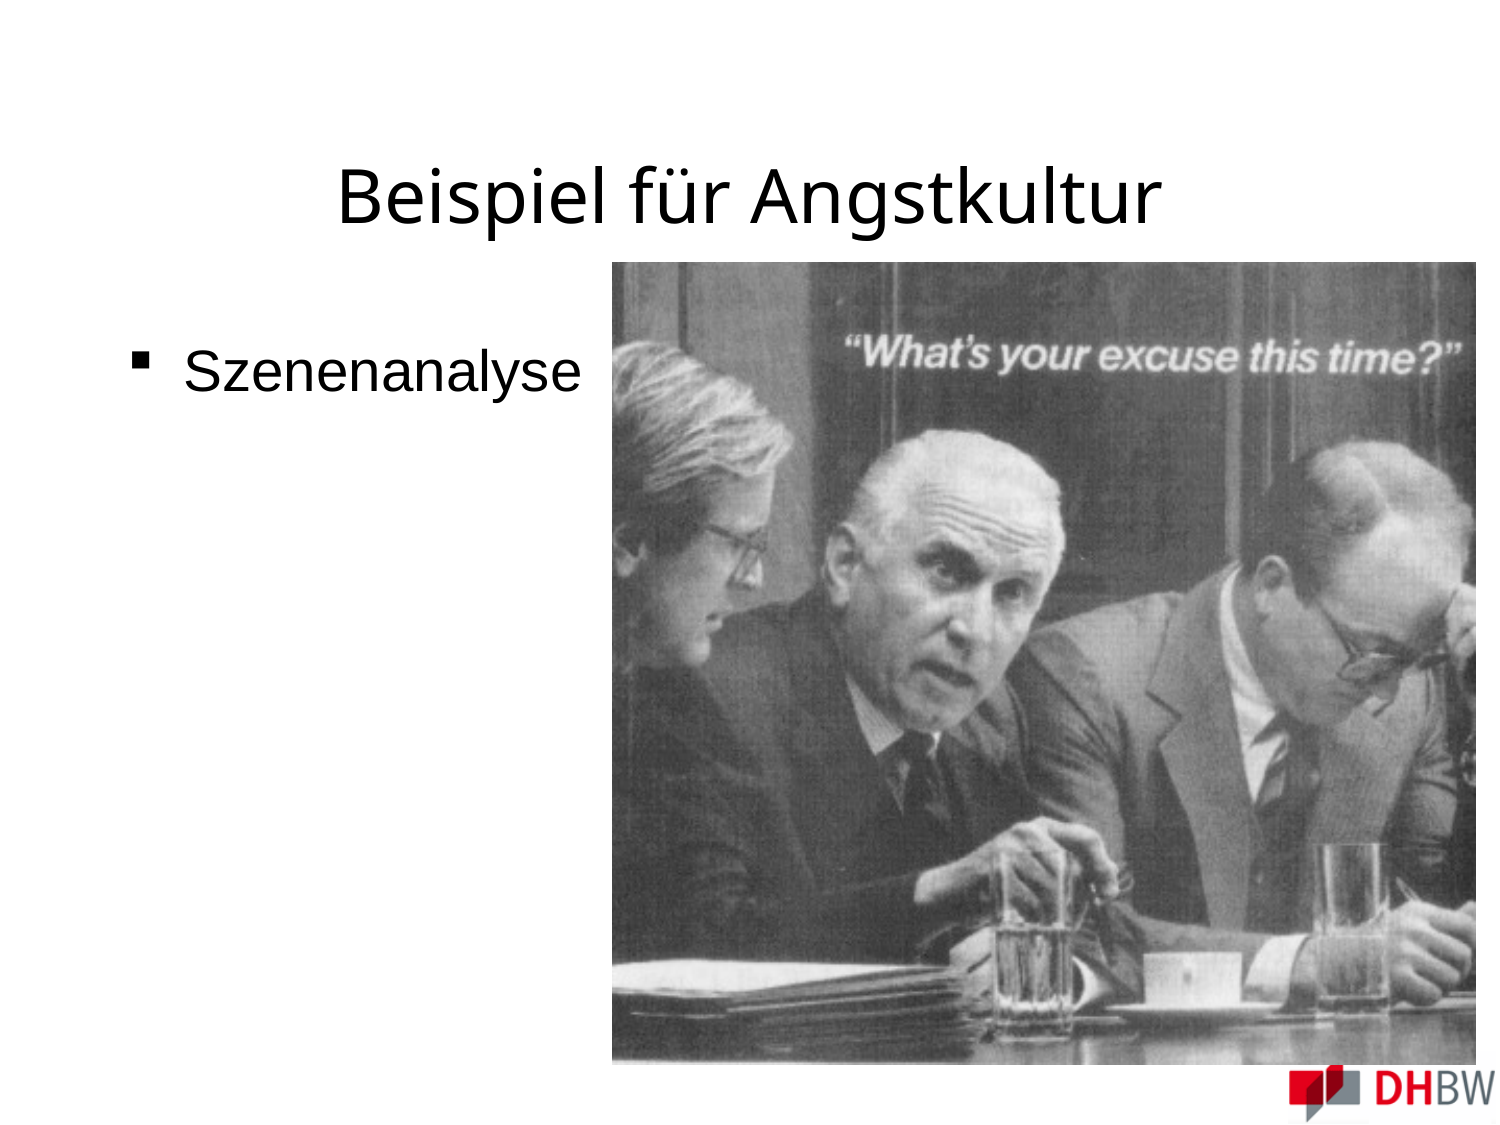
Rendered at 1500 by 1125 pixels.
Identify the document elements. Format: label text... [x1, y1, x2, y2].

title Beispiel für Angstkultur [112, 99, 1388, 288]
picture [612, 262, 1496, 1124]
list Szenenanalyse [112, 324, 612, 1051]
